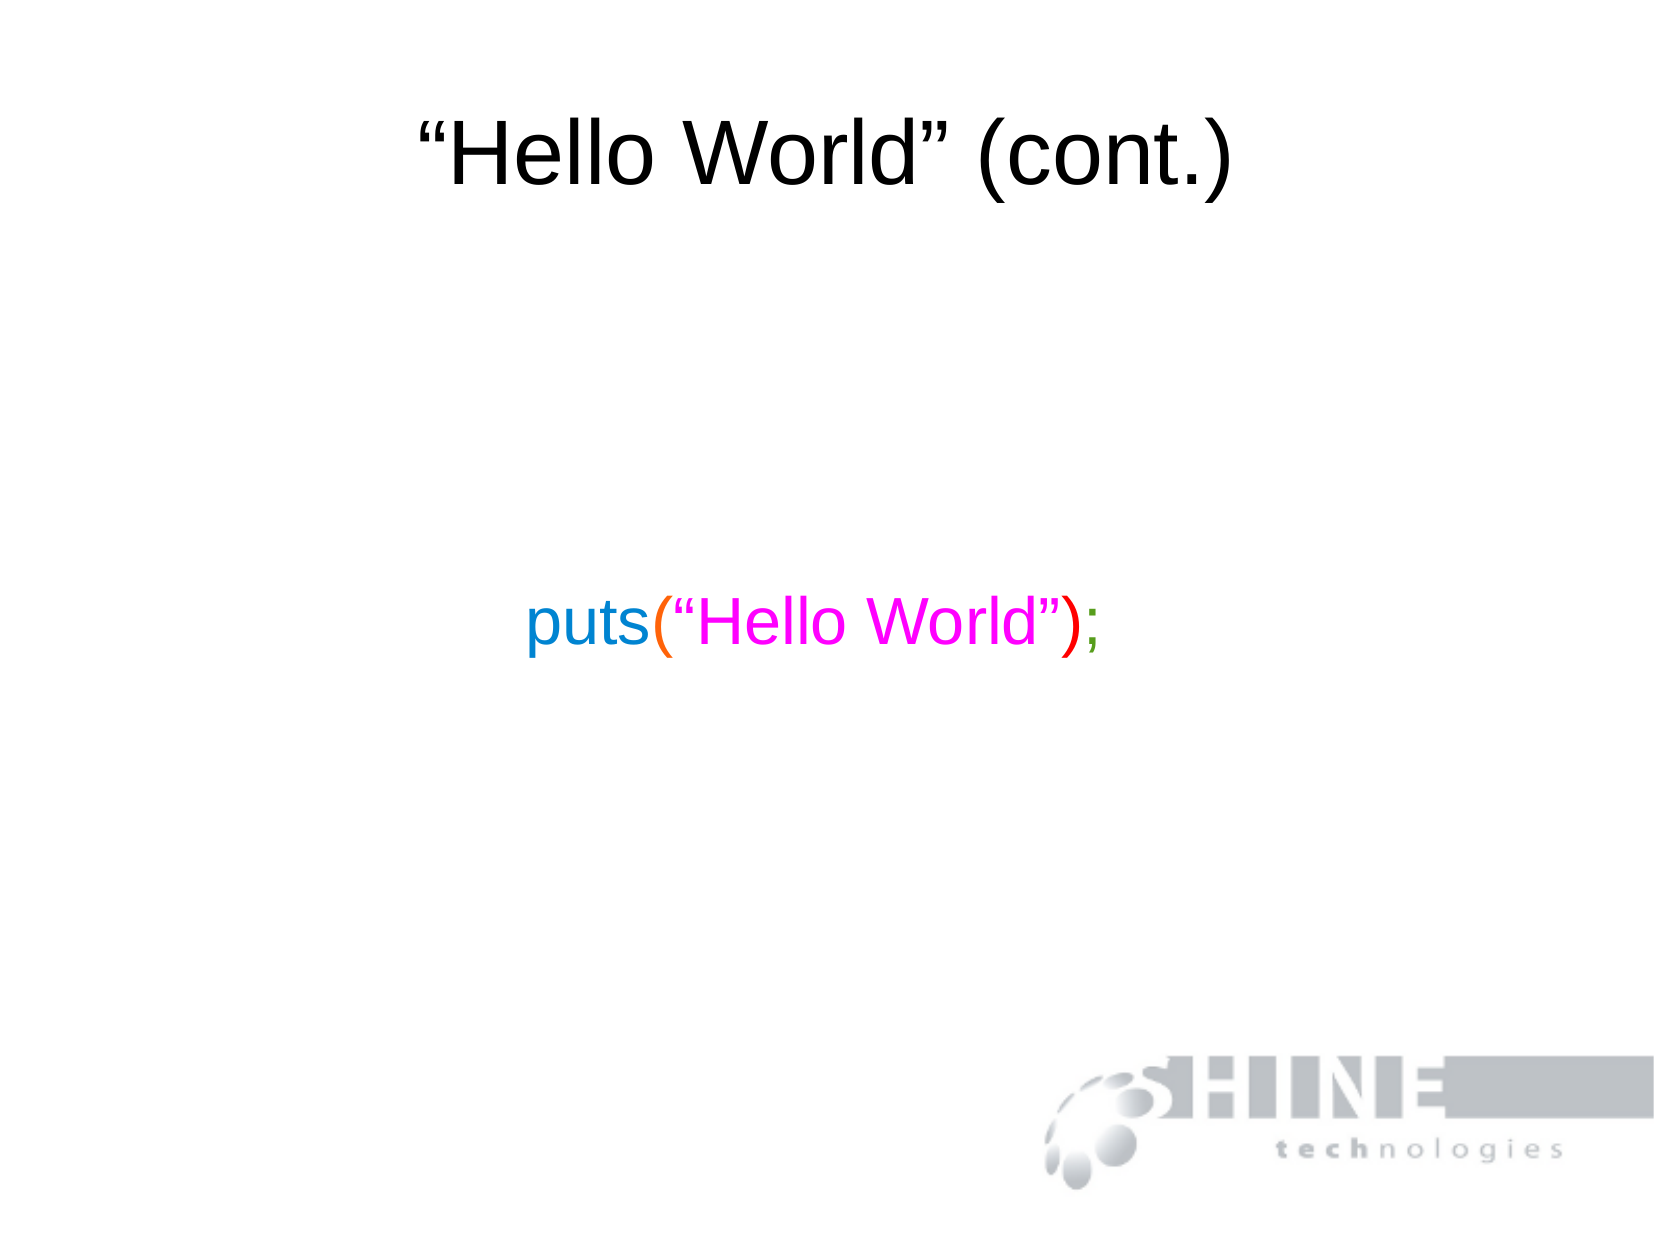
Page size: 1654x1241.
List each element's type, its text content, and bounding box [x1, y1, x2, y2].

subtitle puts(“Hello World”); [525, 445, 1123, 798]
title “Hello World” (cont.) [82, 49, 1571, 257]
picture [0, 0, 1654, 1241]
